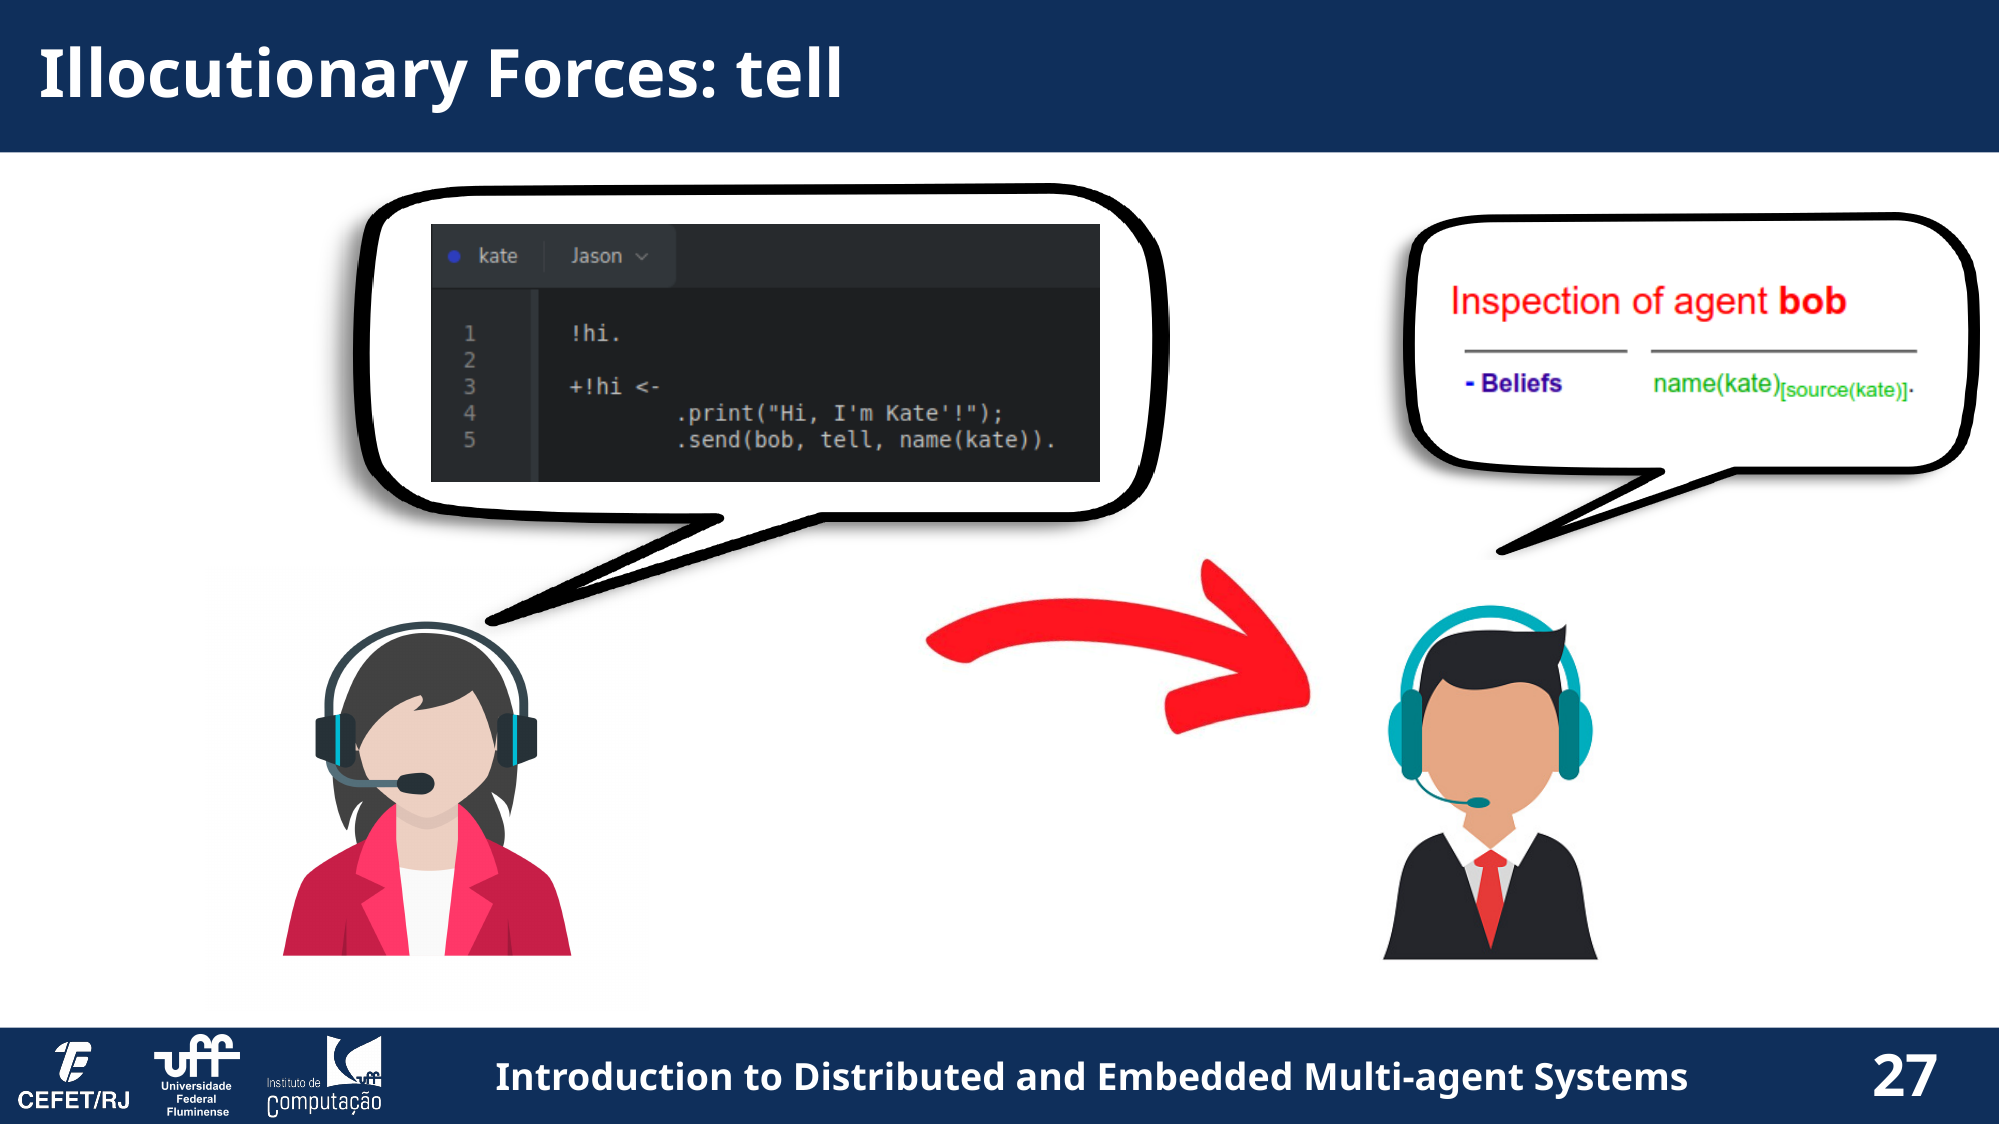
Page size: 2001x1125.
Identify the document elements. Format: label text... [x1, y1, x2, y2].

picture [265, 1033, 383, 1118]
picture [18, 1021, 129, 1125]
picture [205, 183, 1980, 1011]
picture [153, 1033, 241, 1121]
text_box Illocutionary Forces: tell [25, 23, 1999, 119]
